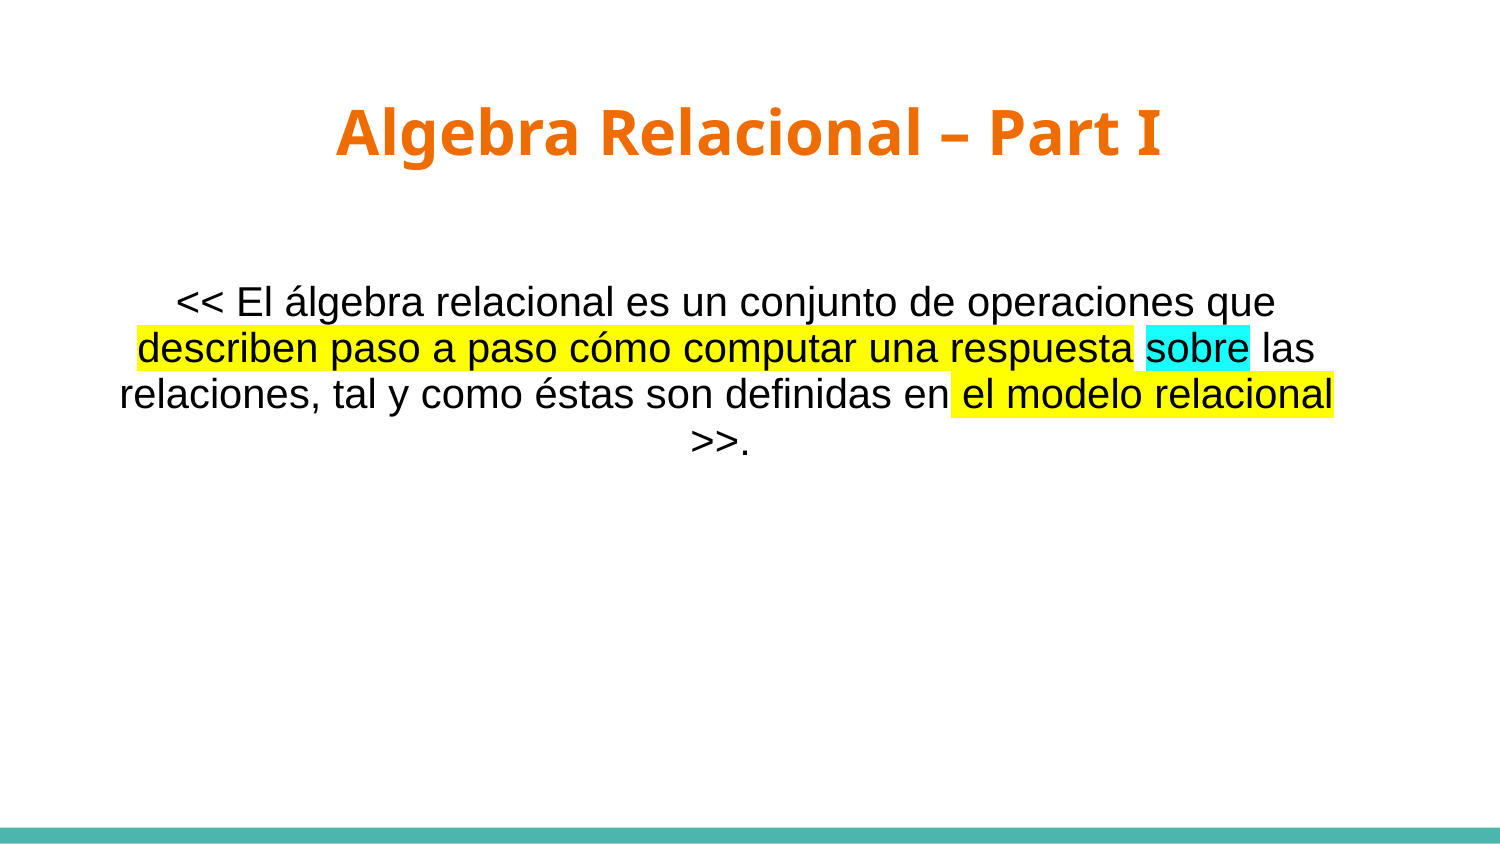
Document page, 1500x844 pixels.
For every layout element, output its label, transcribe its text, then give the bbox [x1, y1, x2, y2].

text_box << El álgebra relacional es un conjunto de operaciones que describen paso a paso cómo computar una respuesta sobre las relaciones, tal y como éstas son definidas en el modelo relacional >>. [82, 270, 1371, 472]
title Algebra Relacional – Part I [51, 72, 1449, 189]
